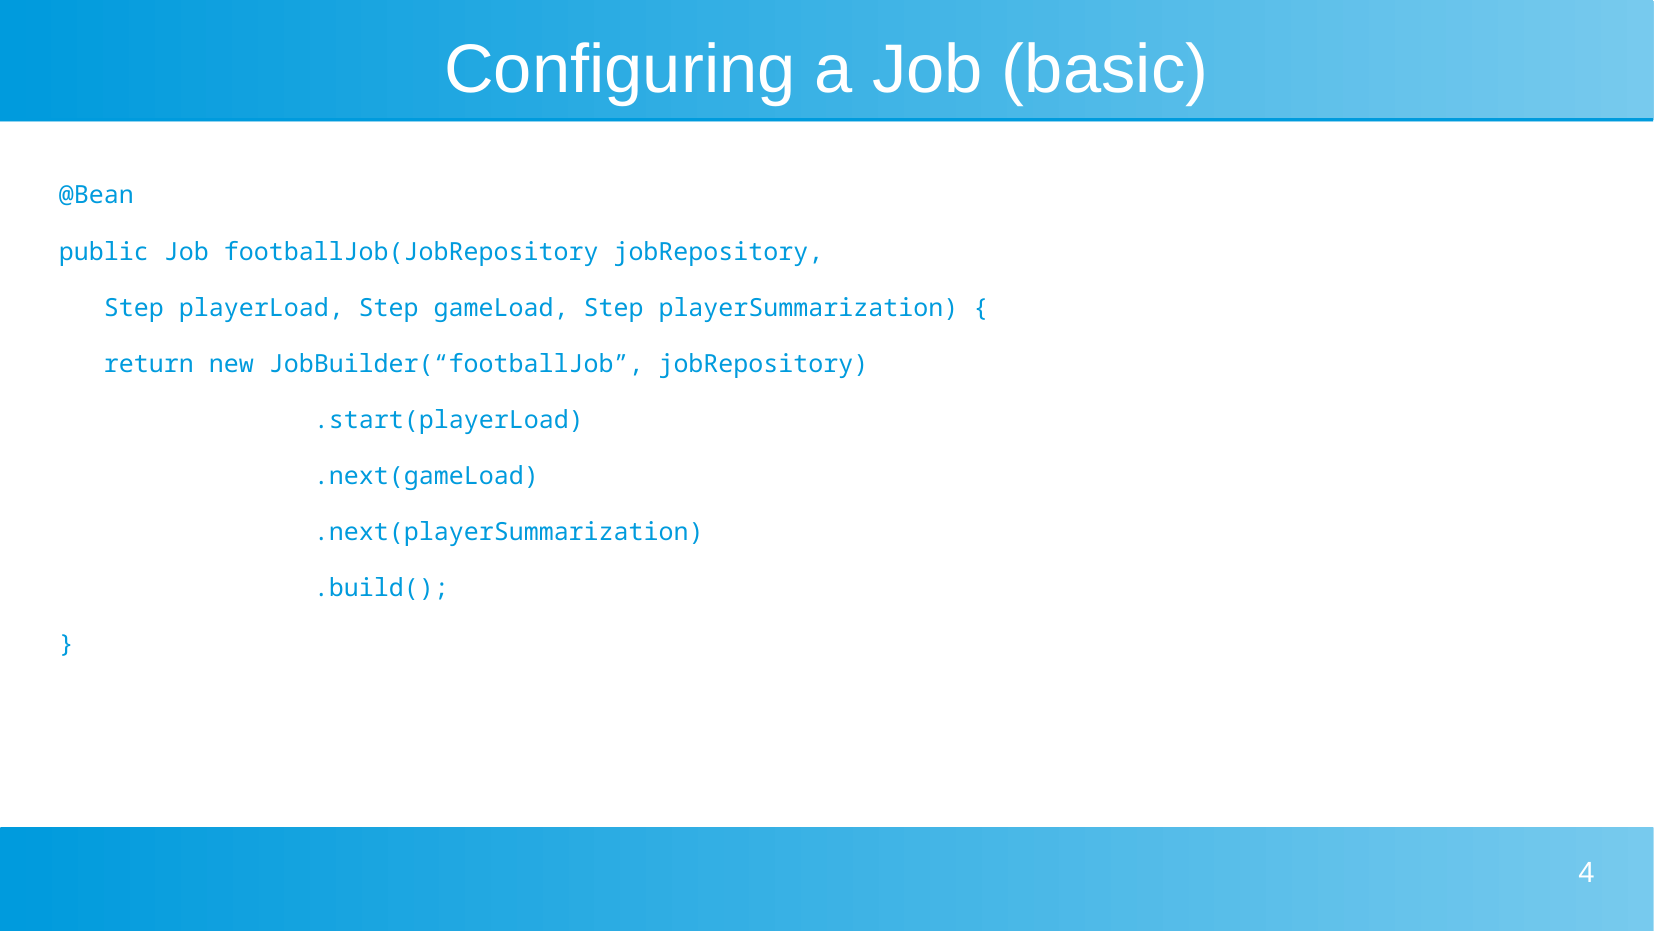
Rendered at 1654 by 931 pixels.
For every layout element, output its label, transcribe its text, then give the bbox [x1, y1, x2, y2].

list @Bean public Job footballJob(JobRepository jobRepository, Step playerLoad, Step gameLoad, Step playerSummarization) { return new JobBuilder(“footballJob”, jobRepository) .start(playerLoad) .next(gameLoad) .next(playerSummarization) .build(); } [59, 177, 1595, 768]
title Configuring a Job (basic) [59, 29, 1595, 108]
